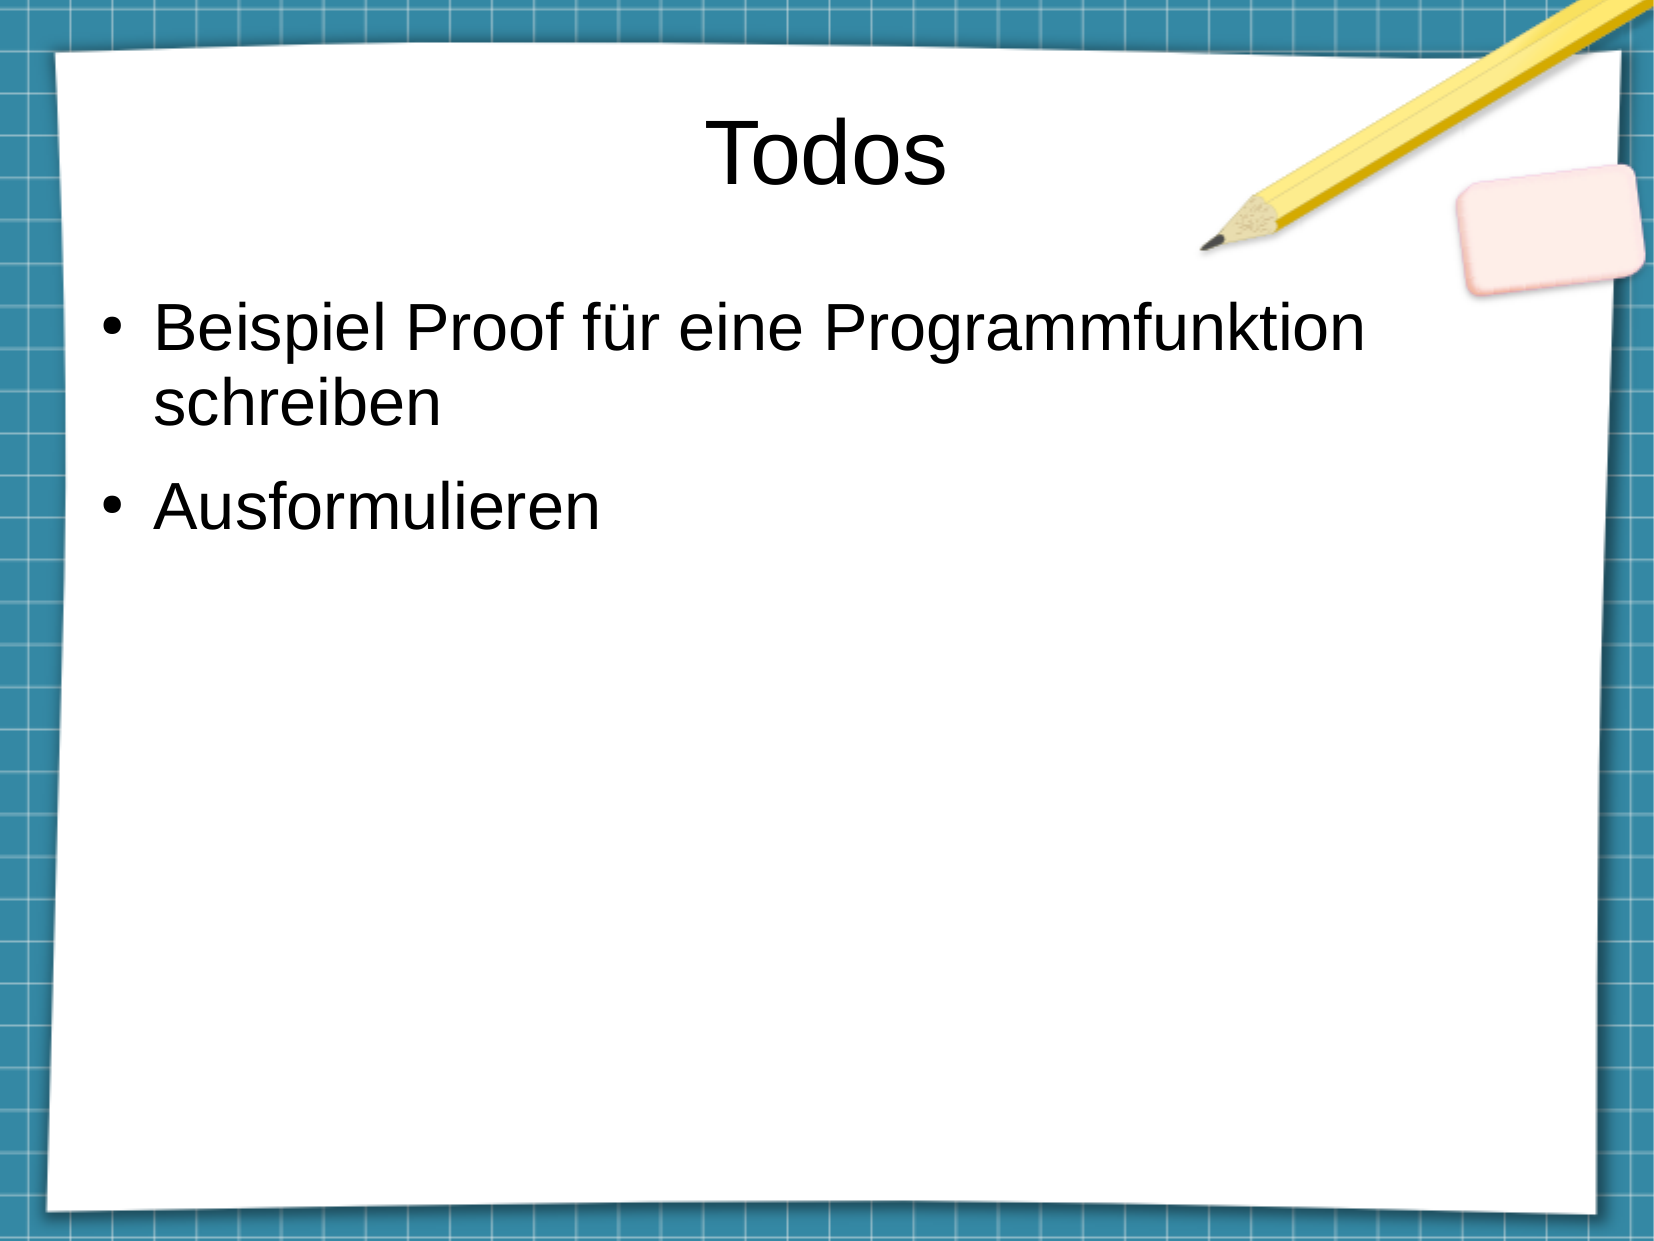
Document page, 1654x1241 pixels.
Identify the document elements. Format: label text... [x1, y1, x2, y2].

list Beispiel Proof für eine Programmfunktion schreiben Ausformulieren [82, 290, 1571, 1010]
picture [0, 0, 1654, 1241]
title Todos [82, 49, 1571, 257]
